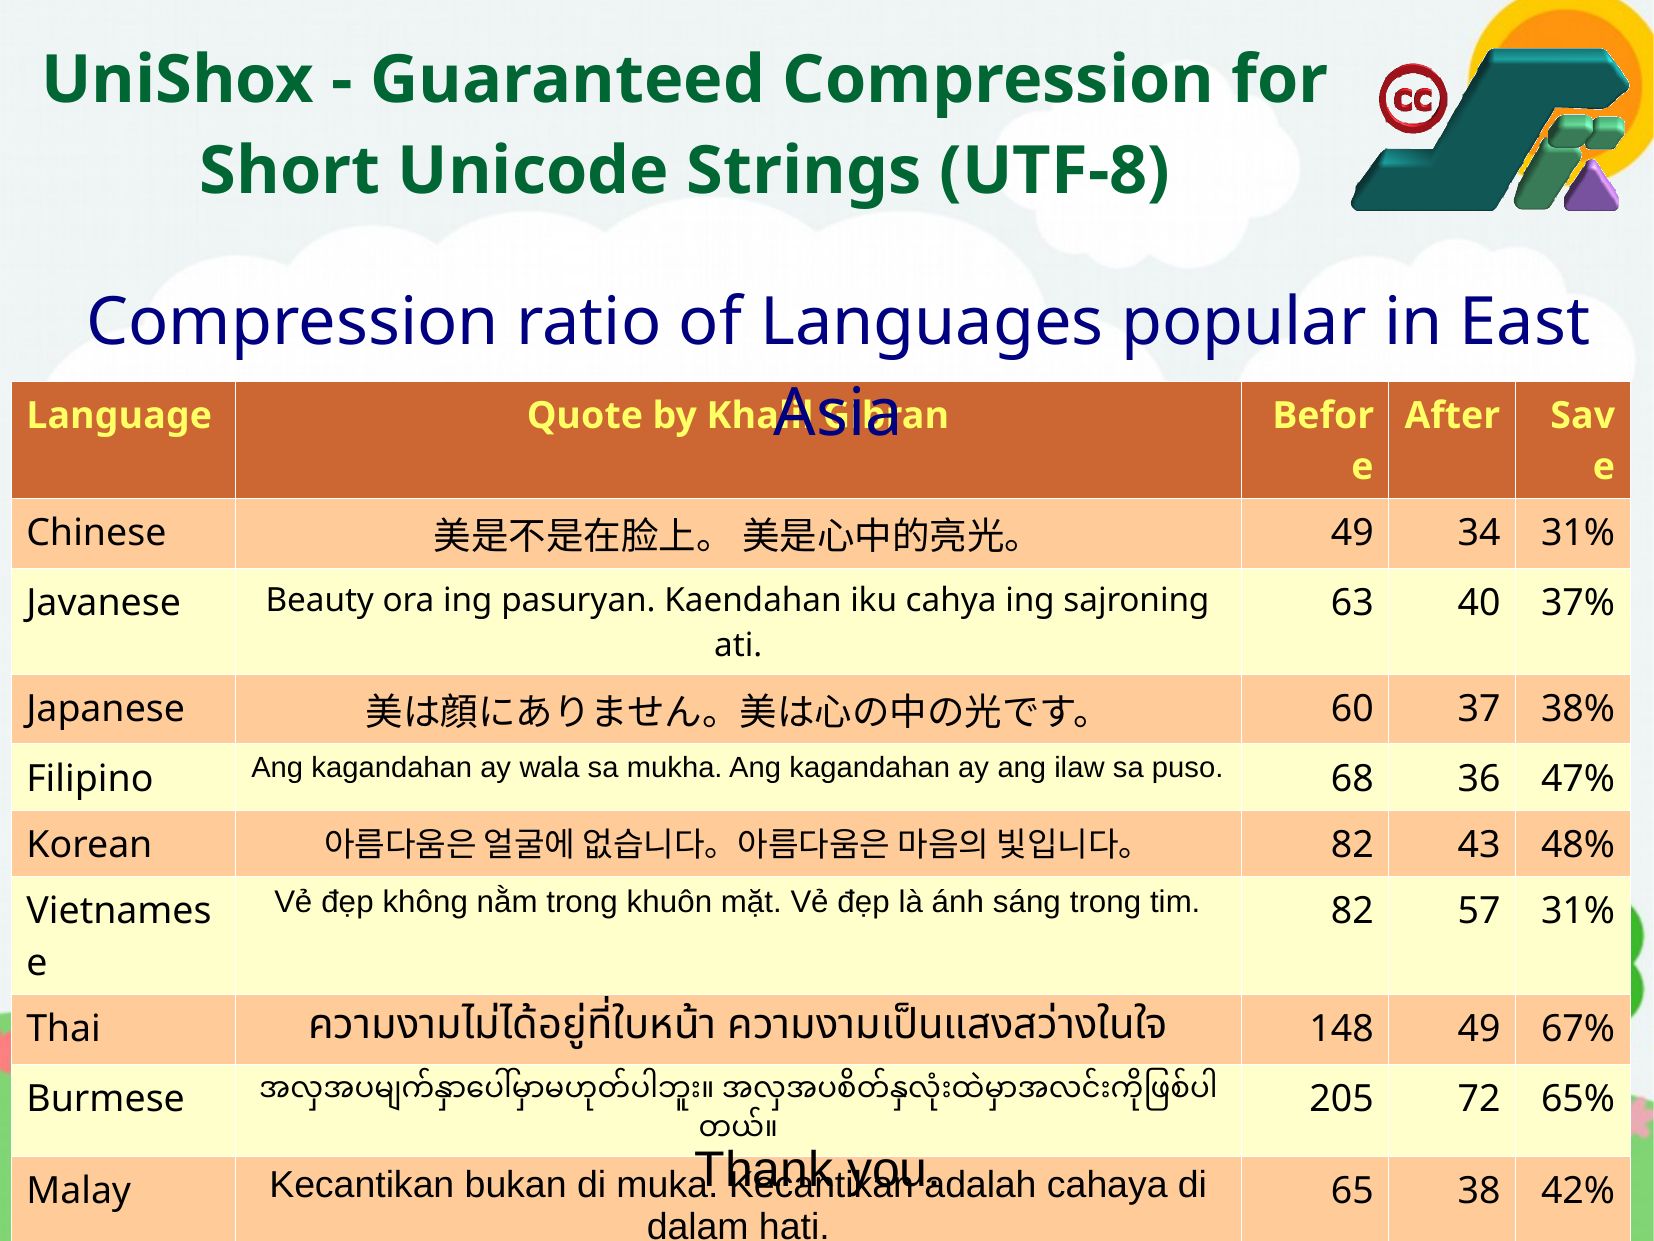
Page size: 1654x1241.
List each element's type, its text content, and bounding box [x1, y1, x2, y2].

table_cell 47% [1516, 744, 1630, 810]
table_cell 65 [1242, 1157, 1388, 1241]
table_cell 38% [1516, 675, 1630, 743]
table_cell 57 [1389, 877, 1515, 994]
table_cell 65% [1516, 1065, 1630, 1156]
table_cell 31% [1516, 499, 1630, 568]
table_cell 37 [1389, 675, 1515, 743]
table_cell 205 [1242, 1065, 1388, 1156]
table_cell Beauty ora ing pasuryan. Kaendahan iku cahya ing sajroning ati. [236, 569, 1241, 674]
table_cell 72 [1389, 1065, 1515, 1156]
table_cell 67% [1516, 995, 1630, 1064]
text_box UniShox - Guaranteed Compression for Short Unicode Strings (UTF-8) [23, 24, 1347, 237]
table_cell 68 [1242, 744, 1388, 810]
picture [0, 0, 1654, 1241]
table_cell 40 [1389, 569, 1515, 674]
table_cell 38 [1389, 1157, 1515, 1241]
table_cell 63 [1242, 569, 1388, 674]
table_cell 美は顔にありません。美は心の中の光です。 [236, 675, 1241, 743]
table_cell Malay [12, 1157, 235, 1241]
table_cell 49 [1389, 995, 1515, 1064]
table_cell Korean [12, 811, 235, 876]
table_cell 60 [1242, 675, 1388, 743]
table_cell Thai [12, 995, 235, 1064]
table_cell 36 [1389, 744, 1515, 810]
table_cell Ang kagandahan ay wala sa mukha. Ang kagandahan ay ang ilaw sa puso. [236, 744, 1241, 810]
table_cell 34 [1389, 499, 1515, 568]
table_cell Vietnamese [12, 877, 235, 994]
table_cell 아름다움은 얼굴에 없습니다。아름다움은 마음의 빛입니다。 [236, 811, 1241, 876]
table_cell 148 [1242, 995, 1388, 1064]
table_header Quote by Khalil Gibran [236, 382, 1241, 498]
text_box Thank you. [679, 1134, 957, 1205]
table_cell 49 [1242, 499, 1388, 568]
table_cell Javanese [12, 569, 235, 674]
table_header Before [1242, 382, 1388, 498]
table_cell အလှအပမျက်နှာပေါ်မှာမဟုတ်ပါဘူး။ အလှအပစိတ်နှလုံးထဲမှာအလင်းကိုဖြစ်ပါတယ်။ [236, 1065, 1241, 1156]
table_cell Chinese [12, 499, 235, 568]
table_header Language [12, 382, 235, 498]
table_cell 82 [1242, 811, 1388, 876]
table_cell Burmese [12, 1065, 235, 1156]
table_cell ความงามไม่ได้อยู่ที่ใบหน้า ความงามเป็นแสงสว่างในใจ [236, 995, 1241, 1064]
table_cell 43 [1389, 811, 1515, 876]
table_cell Vẻ đẹp không nằm trong khuôn mặt. Vẻ đẹp là ánh sáng trong tim. [236, 877, 1241, 994]
table_cell 42% [1516, 1157, 1630, 1241]
table_cell 48% [1516, 811, 1630, 876]
table_cell 31% [1516, 877, 1630, 994]
table_cell Japanese [12, 675, 235, 743]
text_box Compression ratio of Languages popular in East Asia [59, 266, 1619, 373]
table_cell Filipino [12, 744, 235, 810]
table_cell Kecantikan bukan di muka. Kecantikan adalah cahaya di dalam hati. [236, 1157, 1241, 1241]
table_header After [1389, 382, 1515, 498]
table_cell 37% [1516, 569, 1630, 674]
table_header Save [1516, 382, 1630, 498]
table_cell 82 [1242, 877, 1388, 994]
table_cell 美是不是在脸上。 美是心中的亮光。 [236, 499, 1241, 568]
